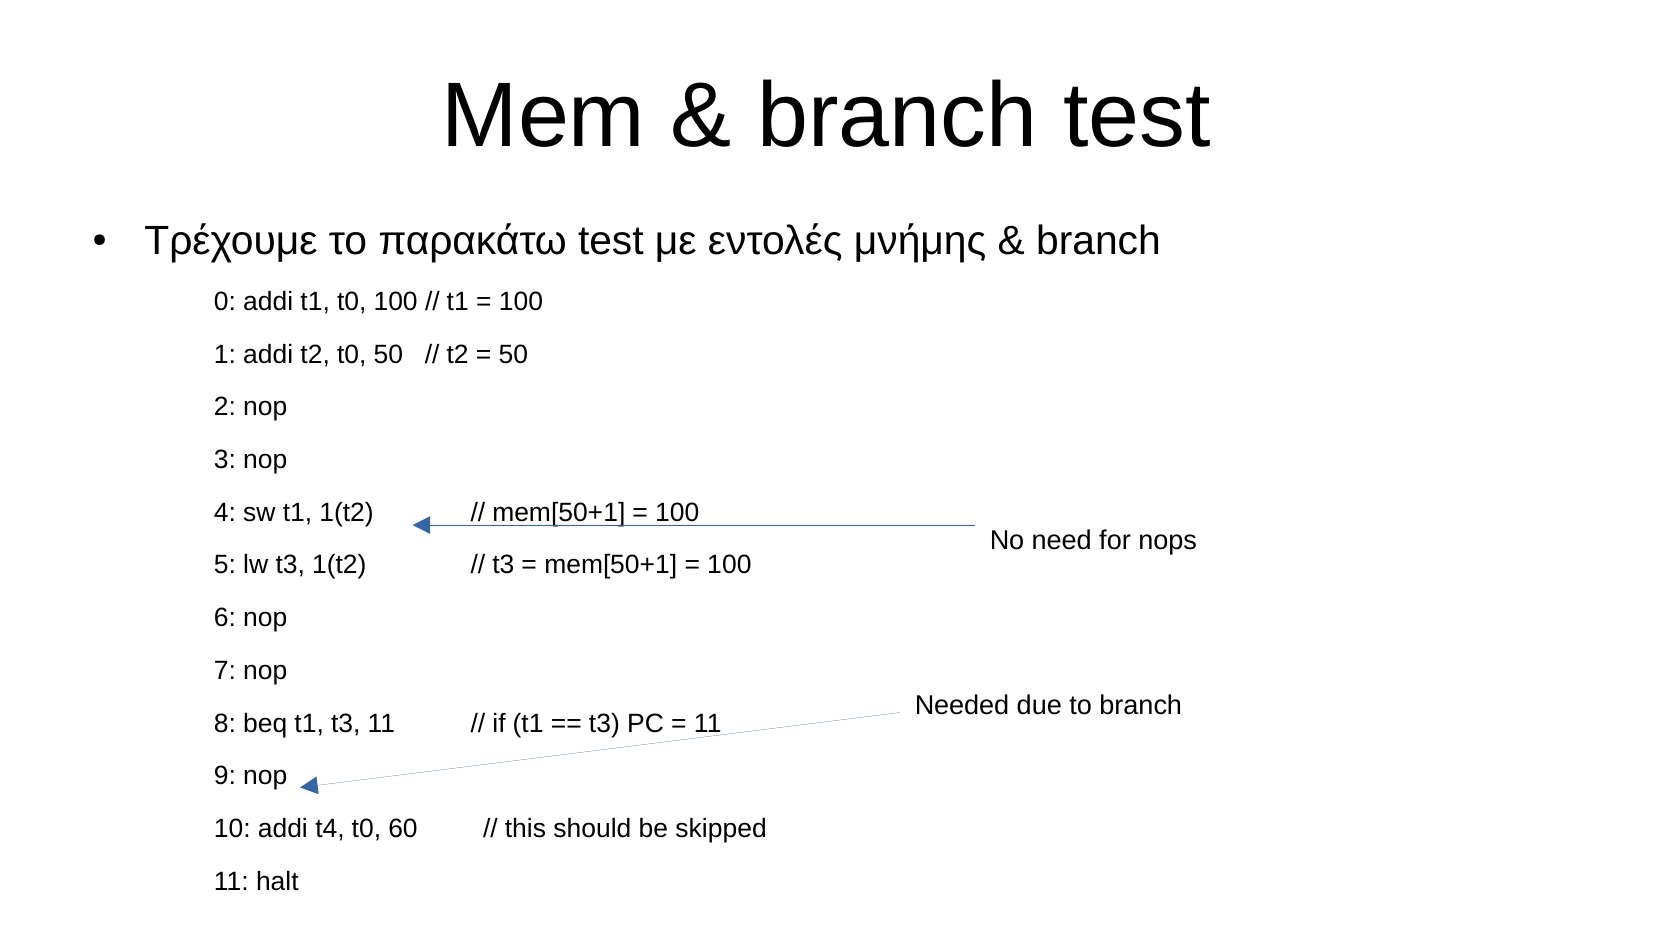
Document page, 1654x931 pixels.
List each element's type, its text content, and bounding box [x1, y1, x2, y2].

text_box Needed due to branch [900, 682, 1351, 728]
text_box No need for nops [975, 517, 1426, 563]
list Τρέχουμε το παρακάτω test με εντολές μνήμης & branch 0: addi t1, t0, 100 // t1 = 100 1: addi t2, t0, 50 // t2 = 50 2: nop 3: nop 4: sw t1, 1(t2) // mem[50+1] = 100 5: lw t3, 1(t2) // t3 = mem[50+1] = 100 6: nop 7: nop 8: beq t1, t3, 11 // if (t1 == t3) PC = 11 9: nop 10: addi t4, t0, 60 // this should be skipped 11: halt [75, 217, 1571, 901]
title Mem & branch test [82, 37, 1571, 193]
